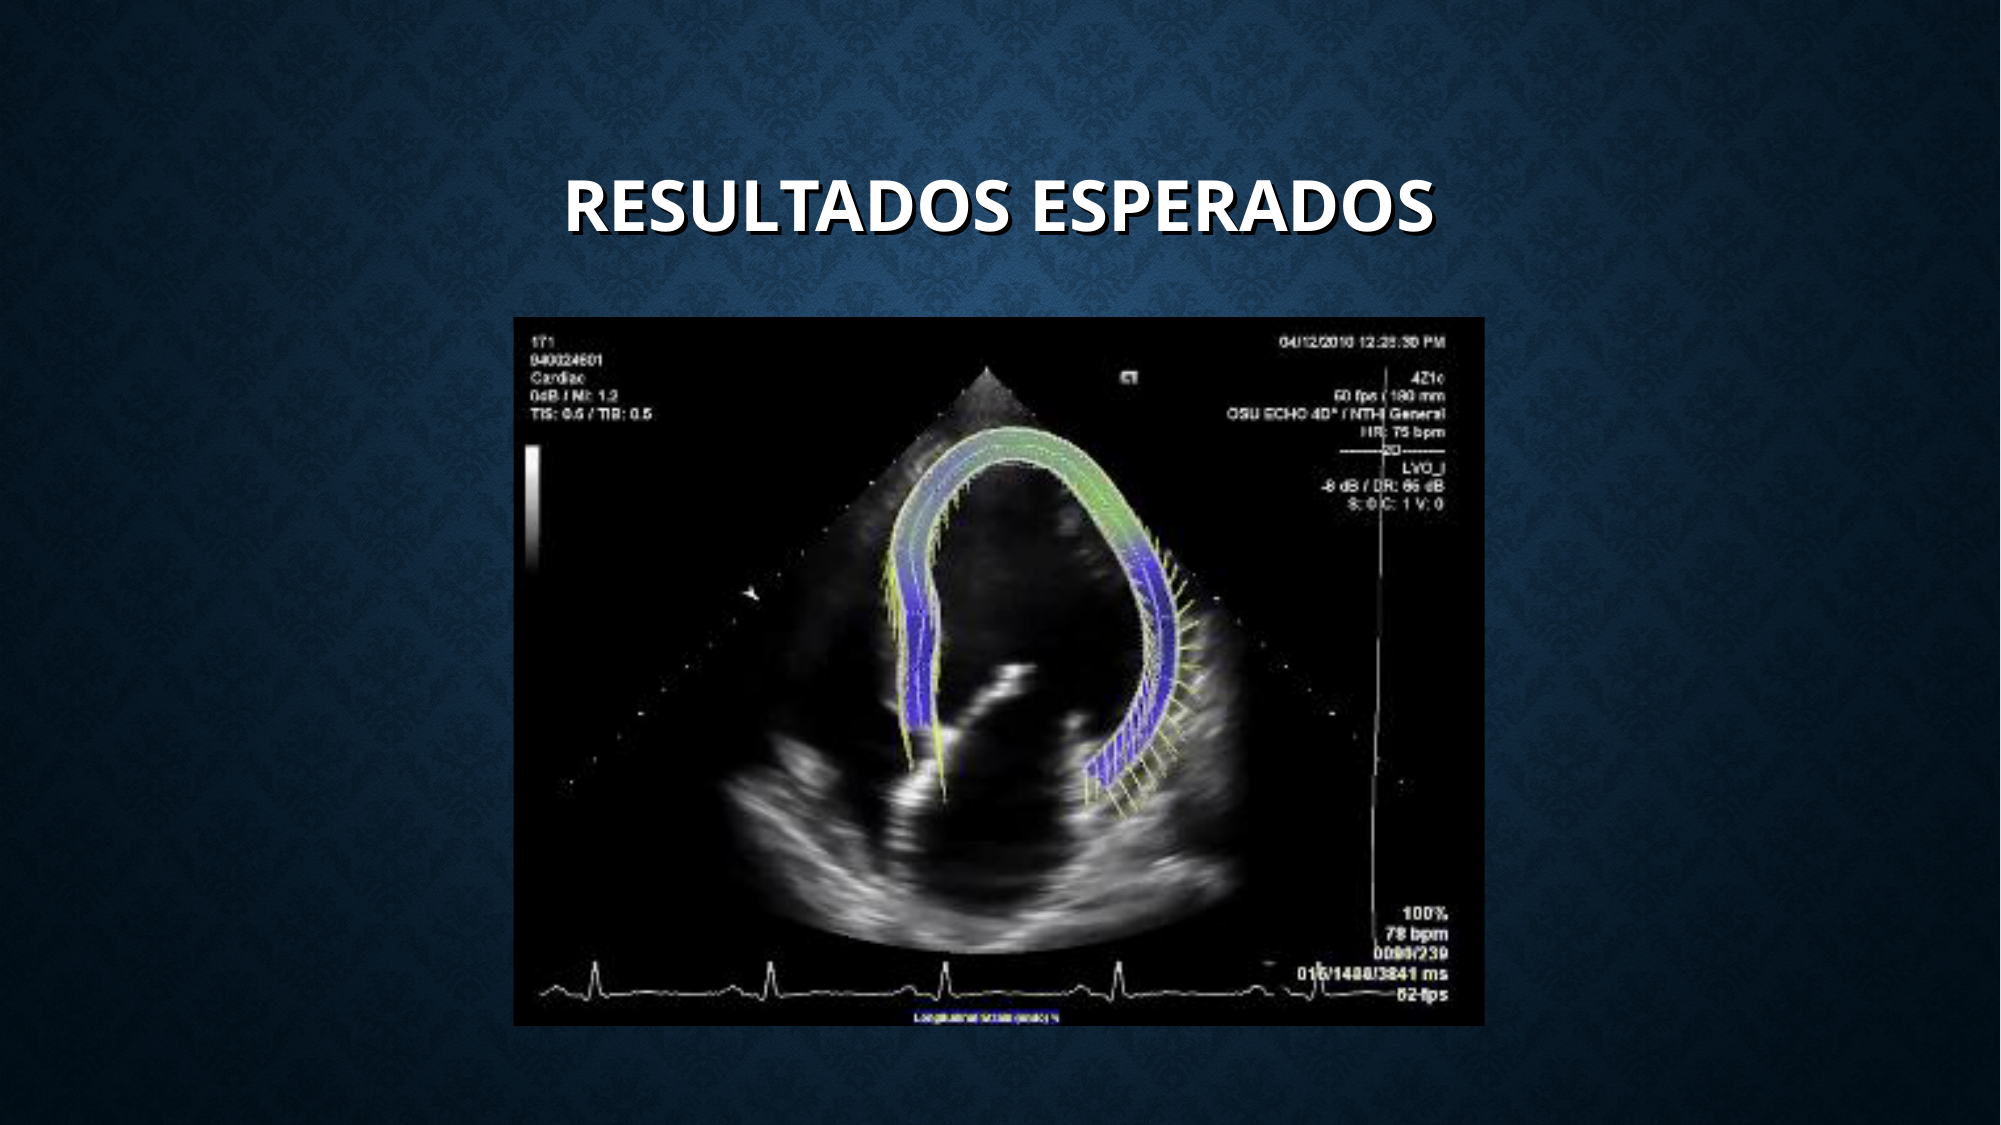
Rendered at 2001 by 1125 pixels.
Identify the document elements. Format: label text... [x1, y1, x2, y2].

picture [513, 317, 1485, 1026]
title Resultados esperados [149, 99, 1849, 318]
